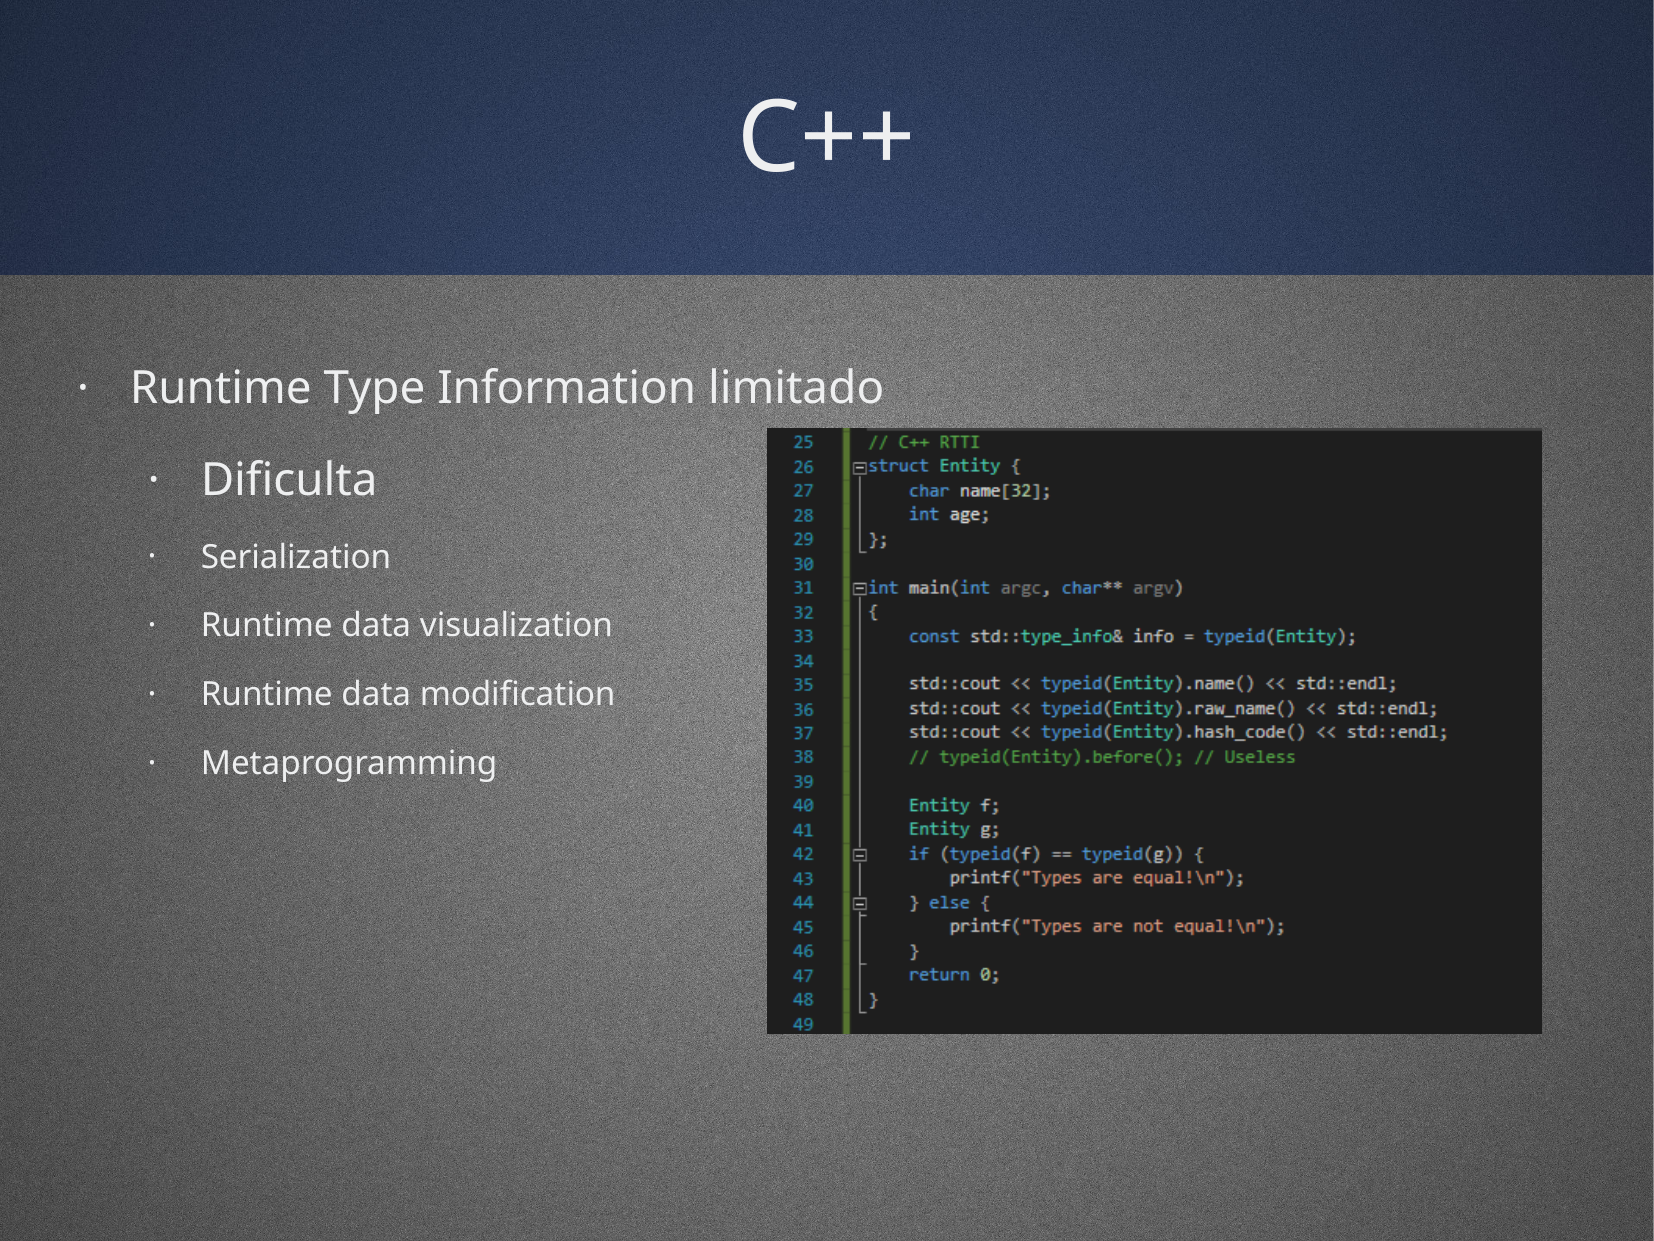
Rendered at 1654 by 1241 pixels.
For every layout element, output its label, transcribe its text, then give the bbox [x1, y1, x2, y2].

picture [0, 0, 1654, 1241]
list Runtime Type Information limitado Dificulta Serialization Runtime data visualization Runtime data modification Metaprogramming [59, 354, 1536, 1063]
title C++ [88, 29, 1565, 237]
